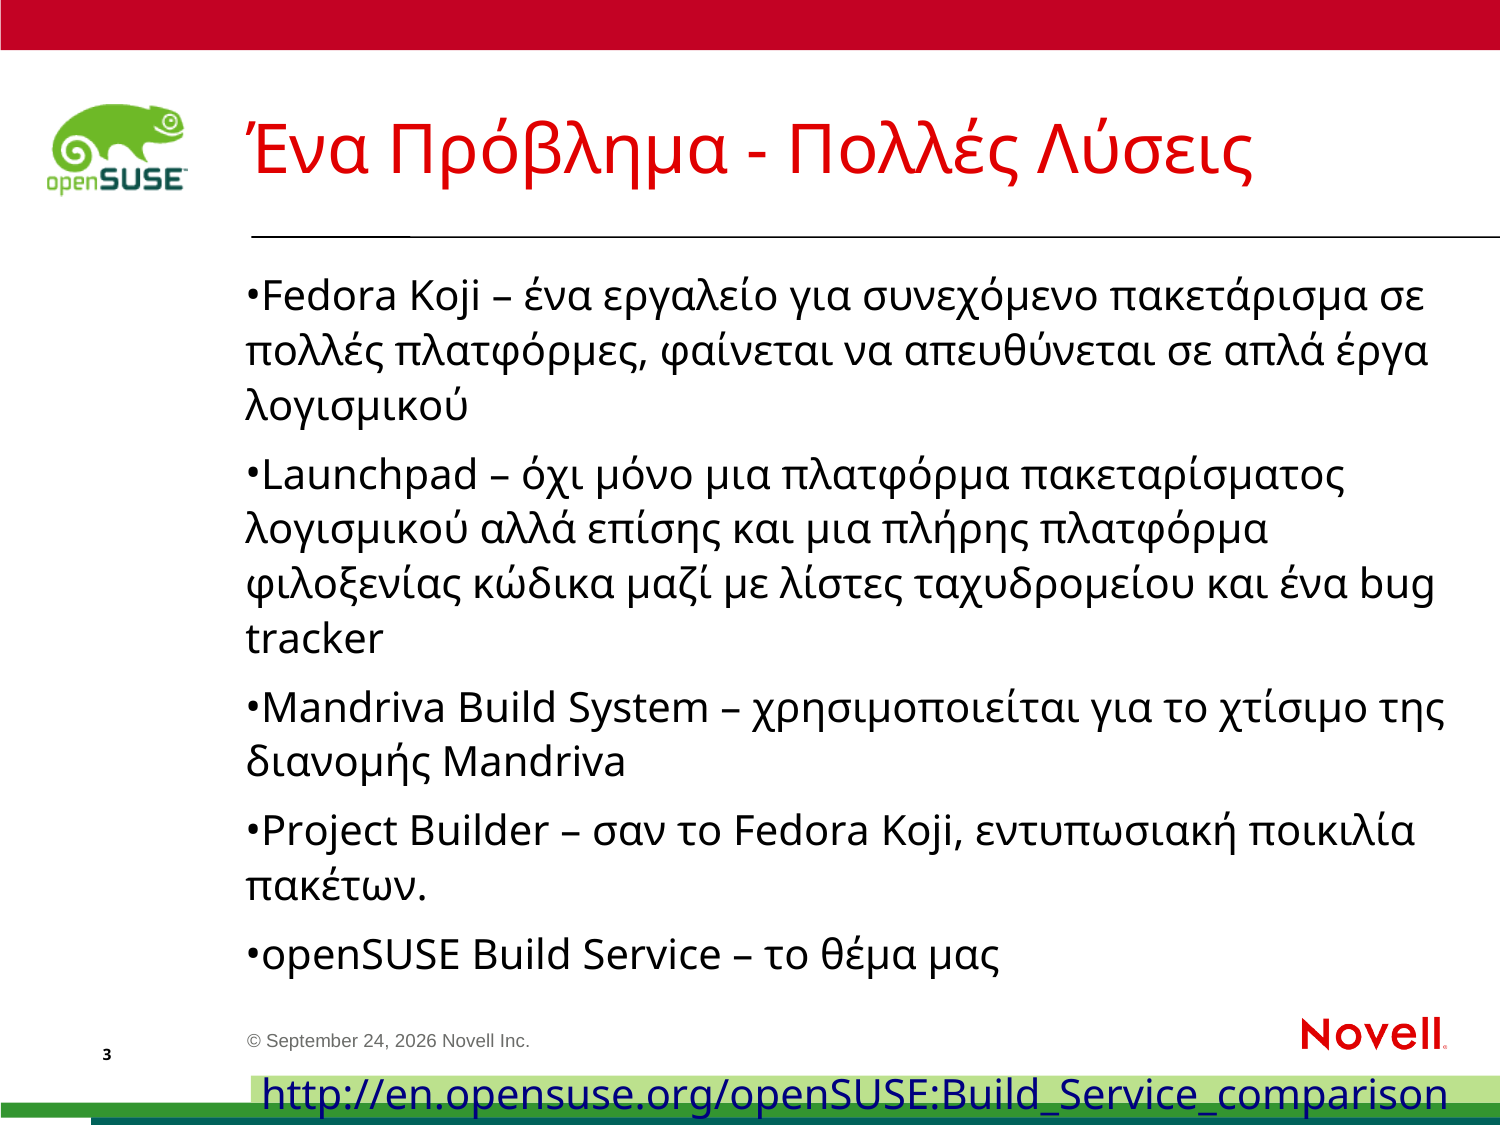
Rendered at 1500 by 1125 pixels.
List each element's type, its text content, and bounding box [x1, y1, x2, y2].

title Ένα Πρόβλημα - Πολλές Λύσεις [246, 68, 1409, 231]
list Fedora Koji – ένα εργαλείο για συνεχόμενο πακετάρισμα σε πολλές πλατφόρμες, φαίνεται να απευθύνεται σε απλά έργα λογισμικού Launchpad – όχι μόνο μια πλατφόρμα πακεταρίσματος λογισμικού αλλά επίσης και μια πλήρης πλατφόρμα φιλοξενίας κώδικα μαζί με λίστες ταχυδρομείου και ένα bug tracker Mandriva Build System – χρησιμοποιείται για το χτίσιμο της διανομής Mandriva Project Builder – σαν το Fedora Koji, εντυπωσιακή ποικιλία πακέτων. openSUSE Build Service – το θέμα μας http://en.opensuse.org/openSUSE:Build_Service_comparison [245, 267, 1458, 1026]
picture [47, 104, 188, 197]
picture [1295, 1026, 1453, 1056]
